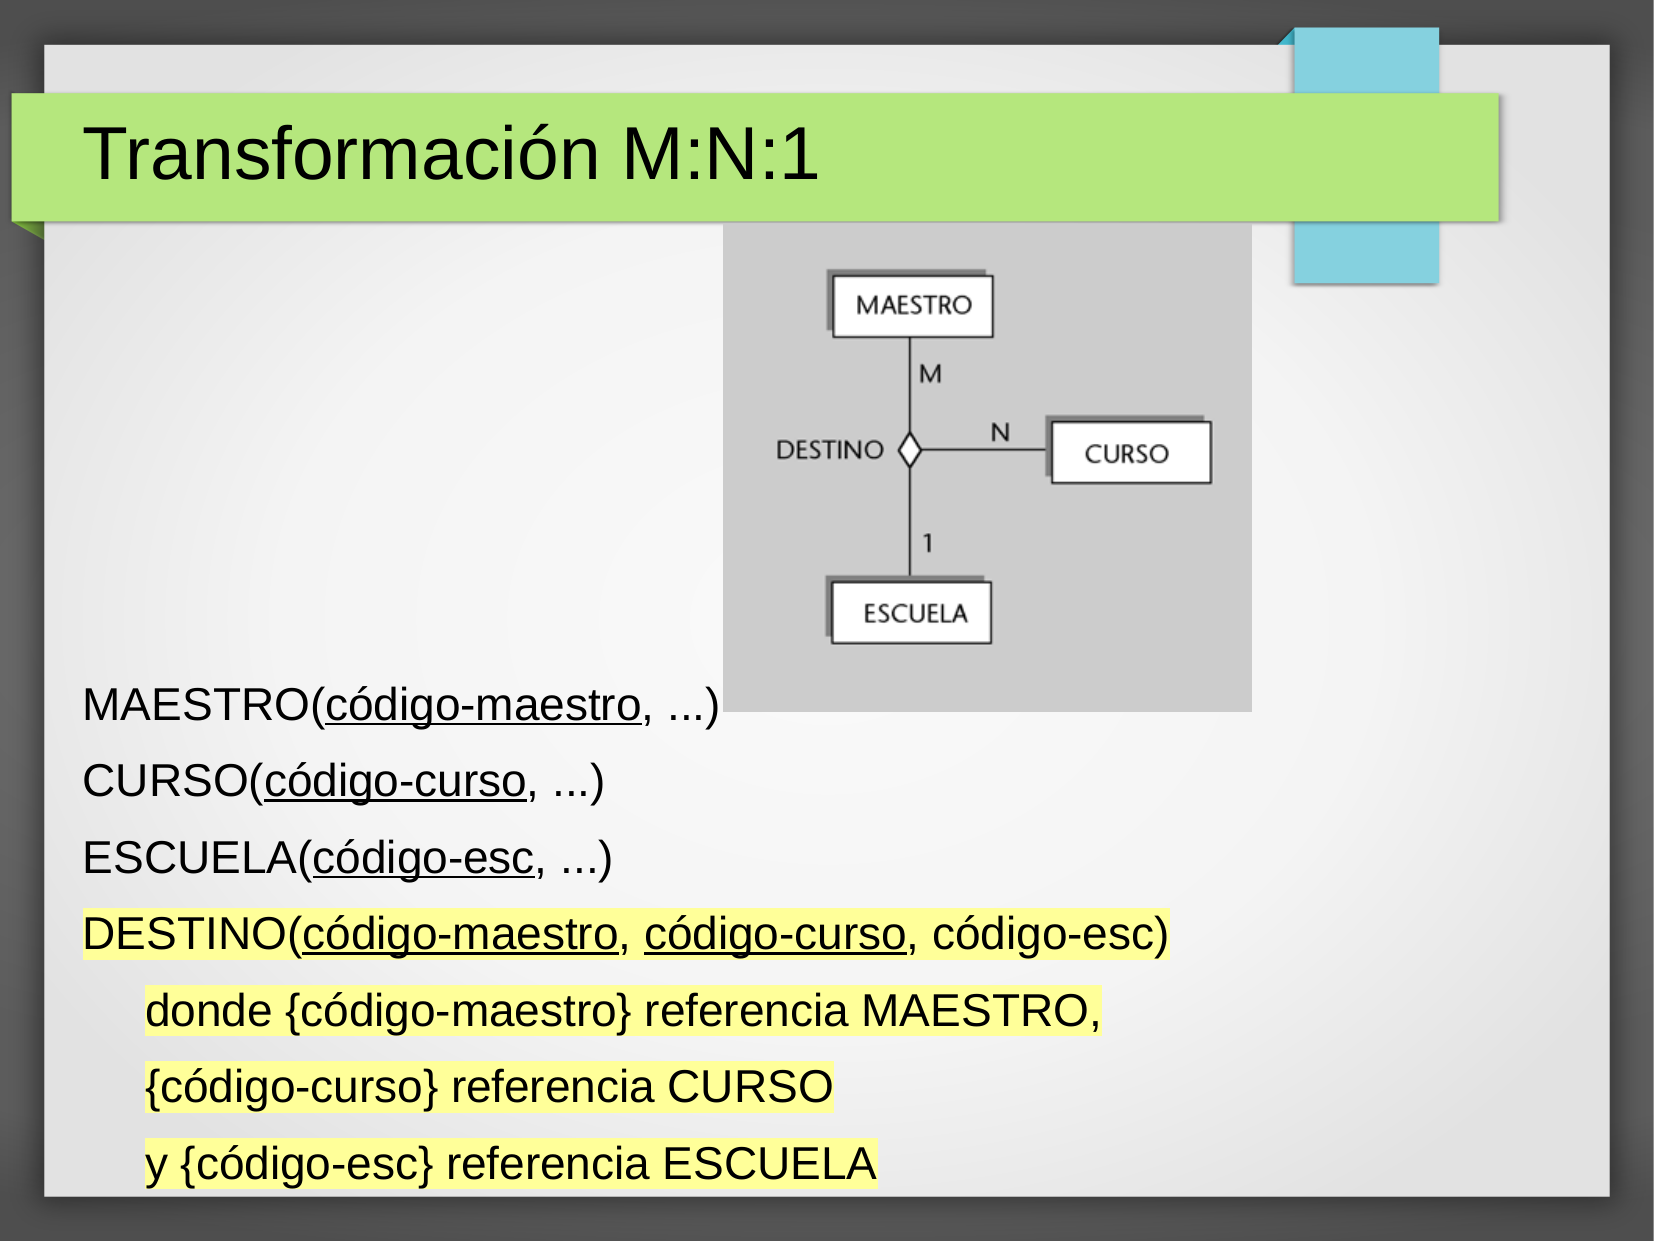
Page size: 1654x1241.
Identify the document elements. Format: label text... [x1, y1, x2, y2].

title Transformación M:N:1 [82, 94, 1264, 213]
picture [0, 0, 1654, 1241]
list MAESTRO(código-maestro, ...) CURSO(código-curso, ...) ESCUELA(código-esc, ...) DESTINO(código-maestro, código-curso, código-esc) donde {código-maestro} referencia MAESTRO, {código-curso} referencia CURSO y {código-esc} referencia ESCUELA [82, 295, 1571, 1193]
